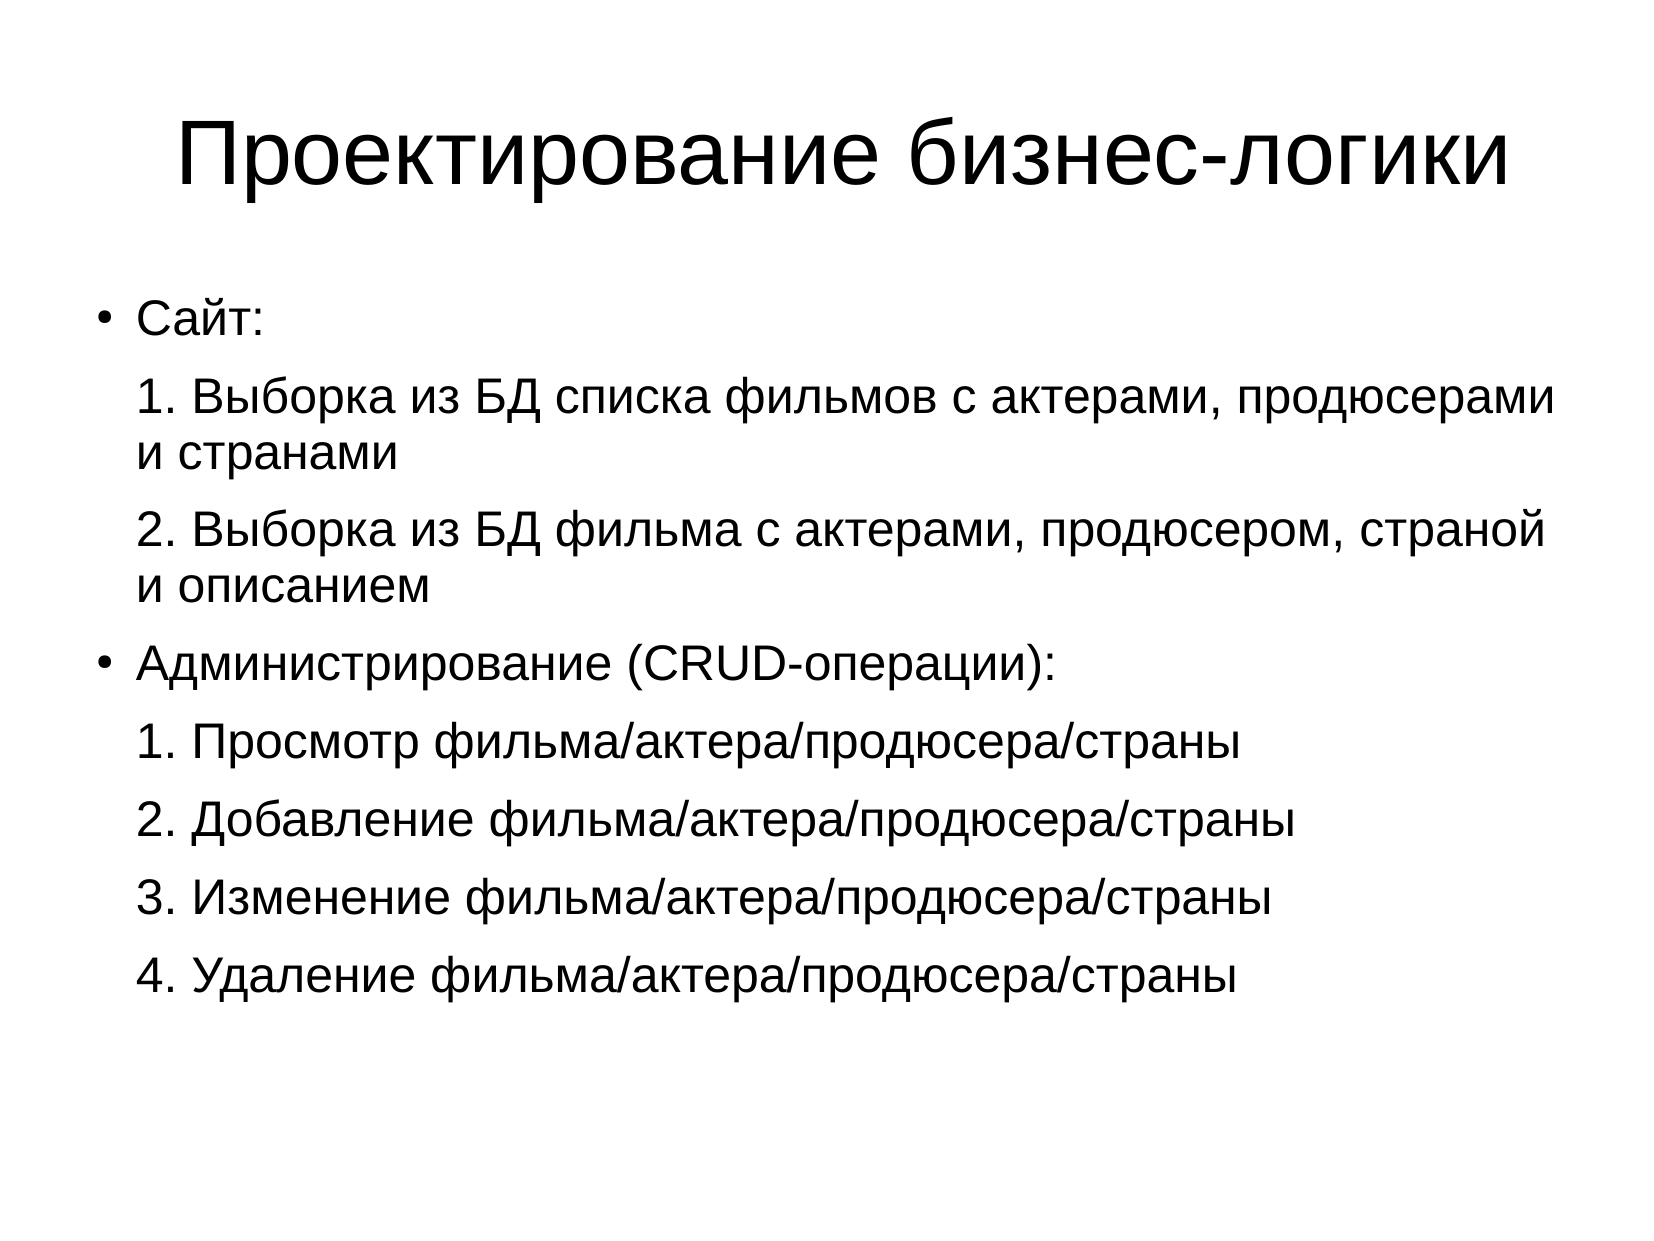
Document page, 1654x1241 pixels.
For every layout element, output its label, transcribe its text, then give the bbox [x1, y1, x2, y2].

list Сайт: 1. Выборка из БД списка фильмов с актерами, продюсерами и странами 2. Выборка из БД фильма с актерами, продюсером, страной и описанием Администрирование (CRUD-операции): 1. Просмотр фильма/актера/продюсера/страны 2. Добавление фильма/актера/продюсера/страны 3. Изменение фильма/актера/продюсера/страны 4. Удаление фильма/актера/продюсера/страны [82, 290, 1571, 1010]
title Проектирование бизнес-логики [82, 49, 1571, 257]
